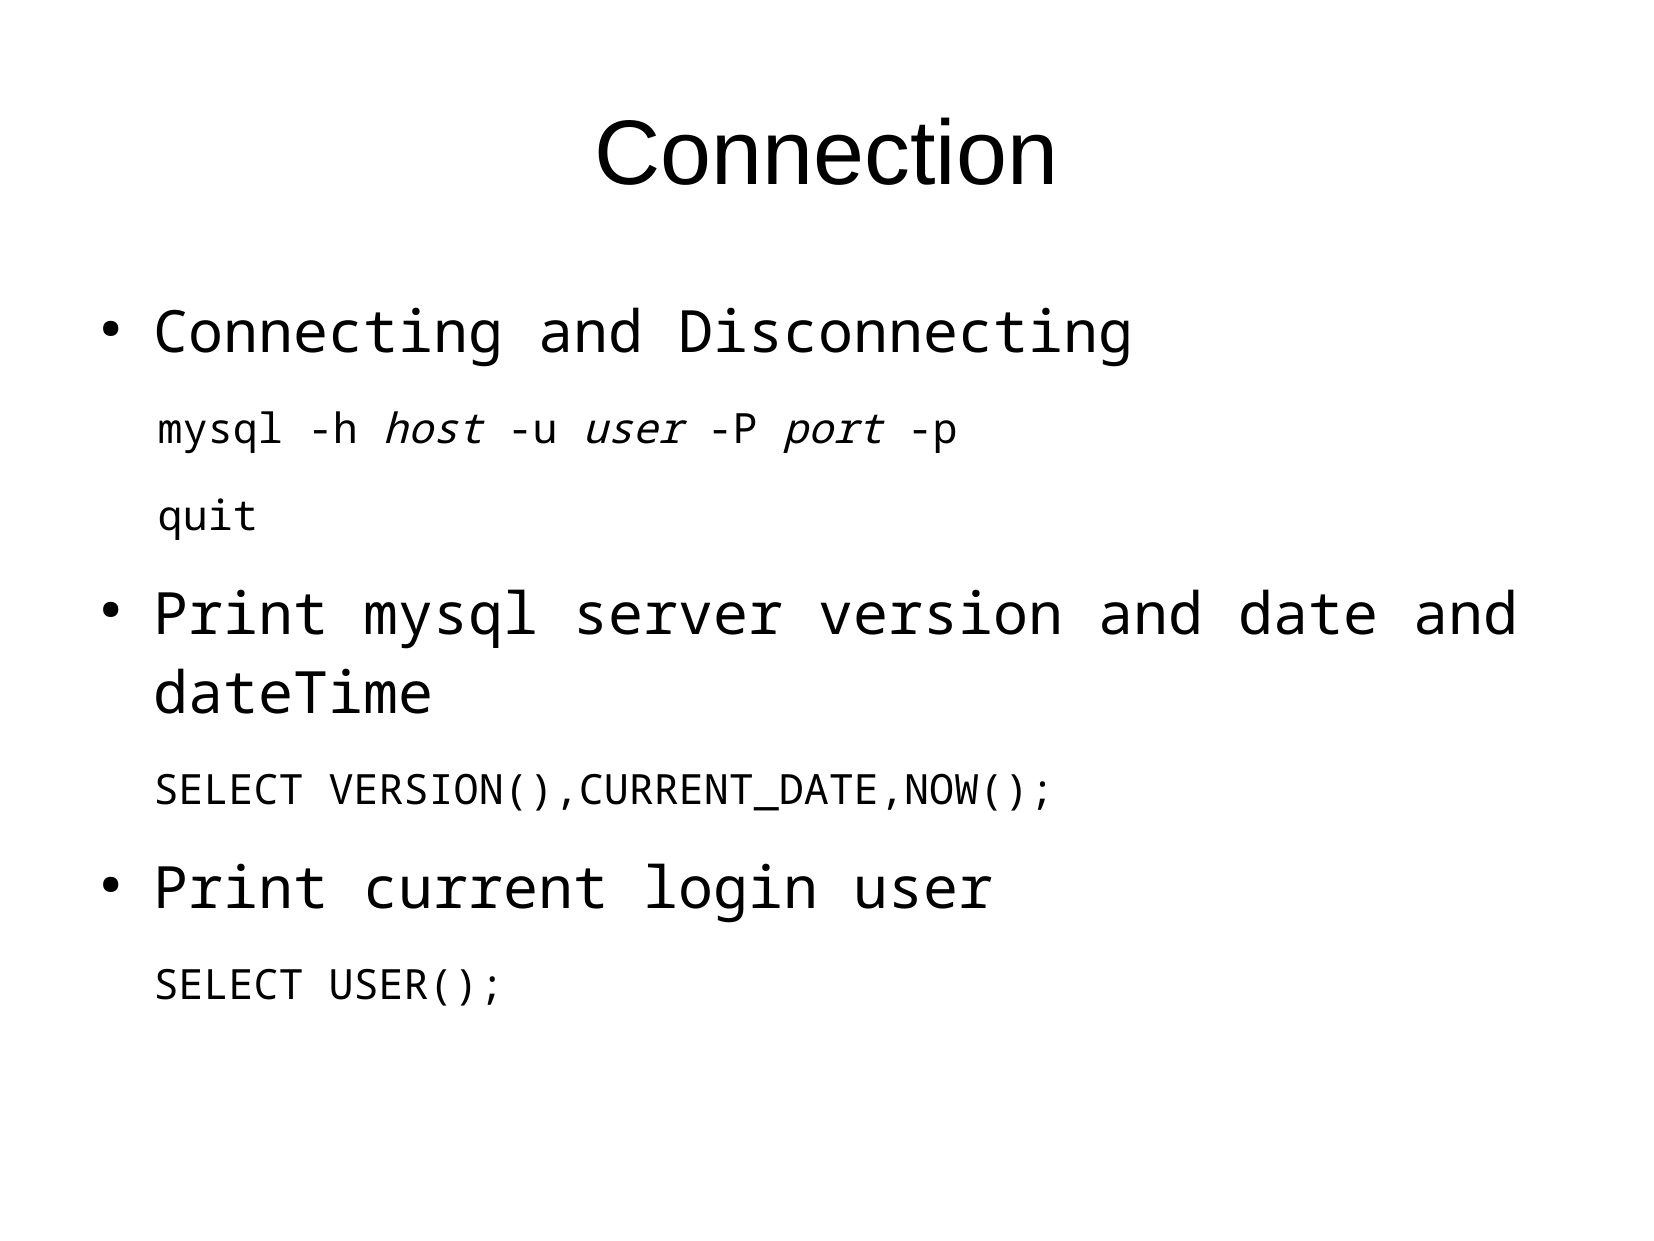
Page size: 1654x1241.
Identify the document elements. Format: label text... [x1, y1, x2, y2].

list Connecting and Disconnecting mysql -h host -u user -P port -p quit Print mysql server version and date and dateTime SELECT VERSION(),CURRENT_DATE,NOW(); Print current login user SELECT USER(); [82, 290, 1571, 1099]
title Connection [82, 49, 1571, 257]
